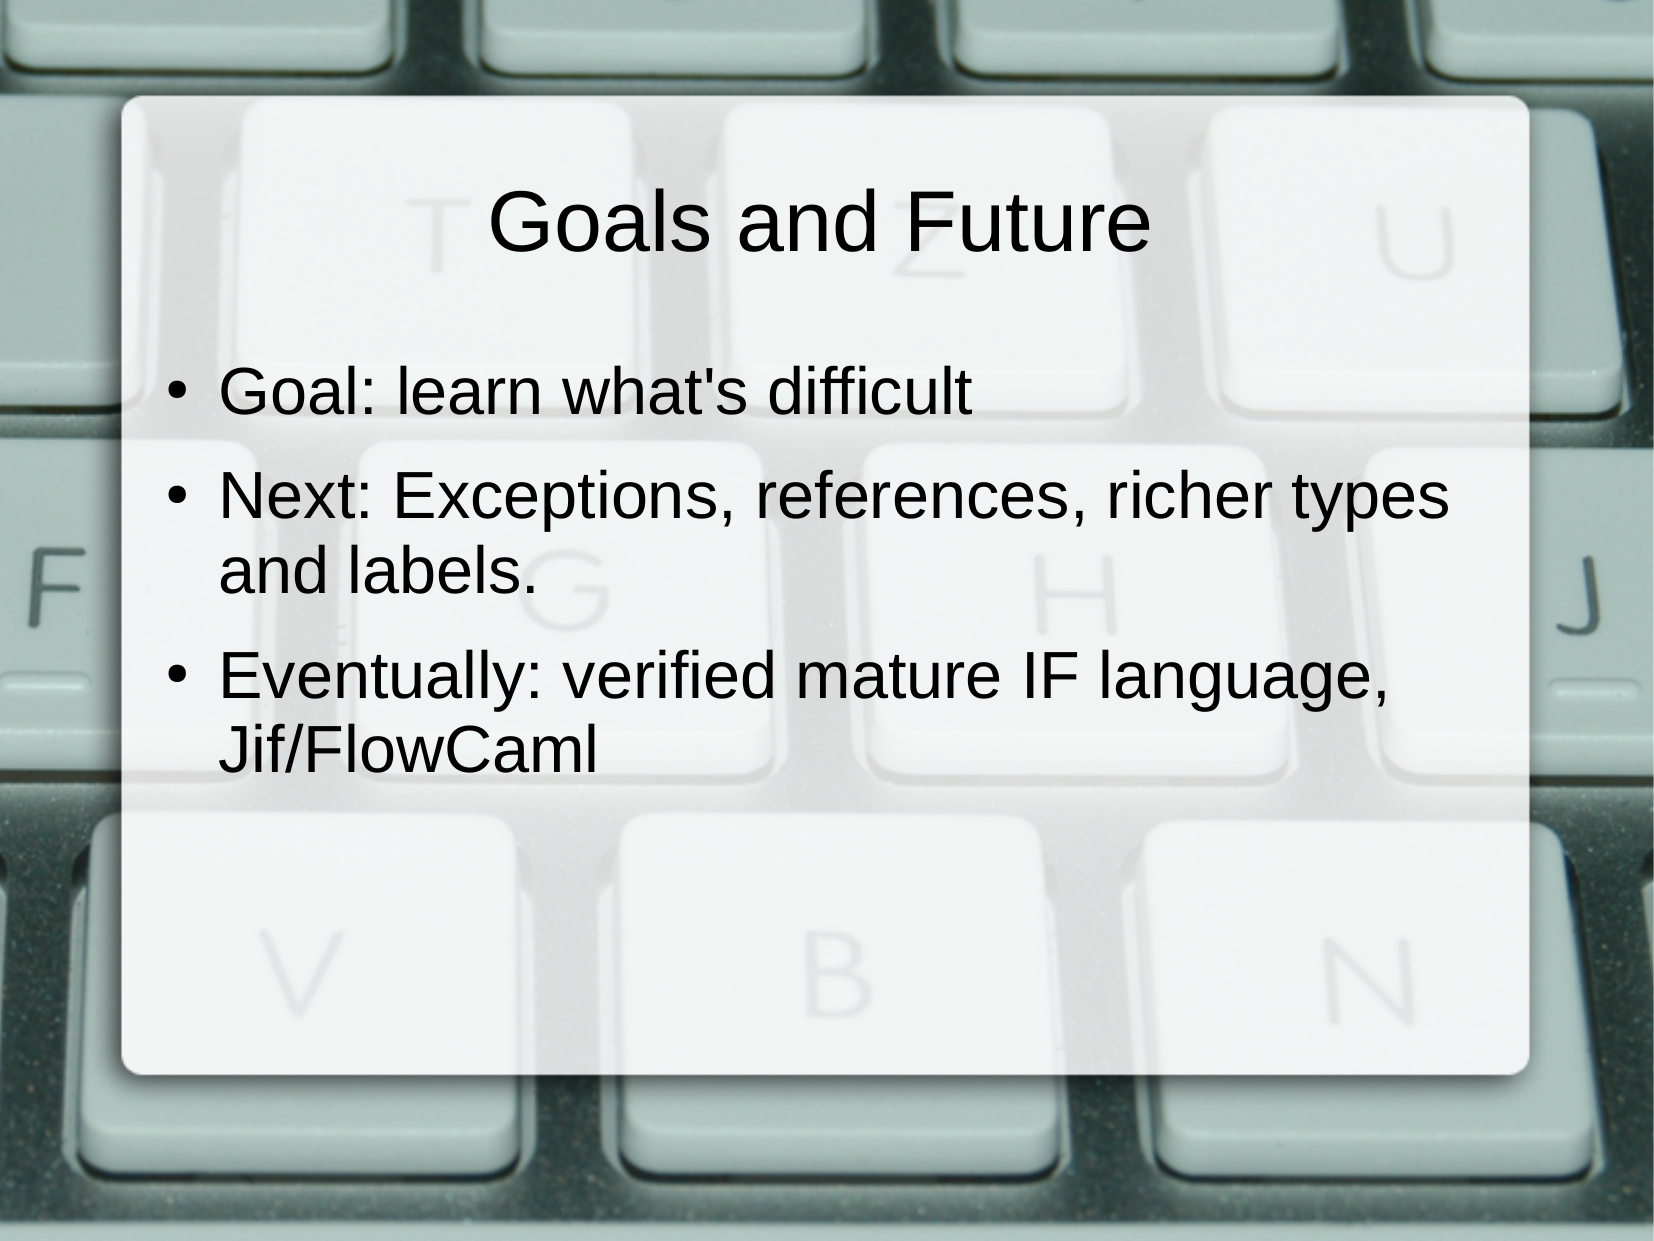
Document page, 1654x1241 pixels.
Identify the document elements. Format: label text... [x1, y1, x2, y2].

picture [0, 0, 1654, 1241]
title Goals and Future [135, 117, 1506, 325]
list Goal: learn what's difficult Next: Exceptions, references, richer types and labels. Eventually: verified mature IF language, Jif/FlowCaml [147, 354, 1506, 1074]
